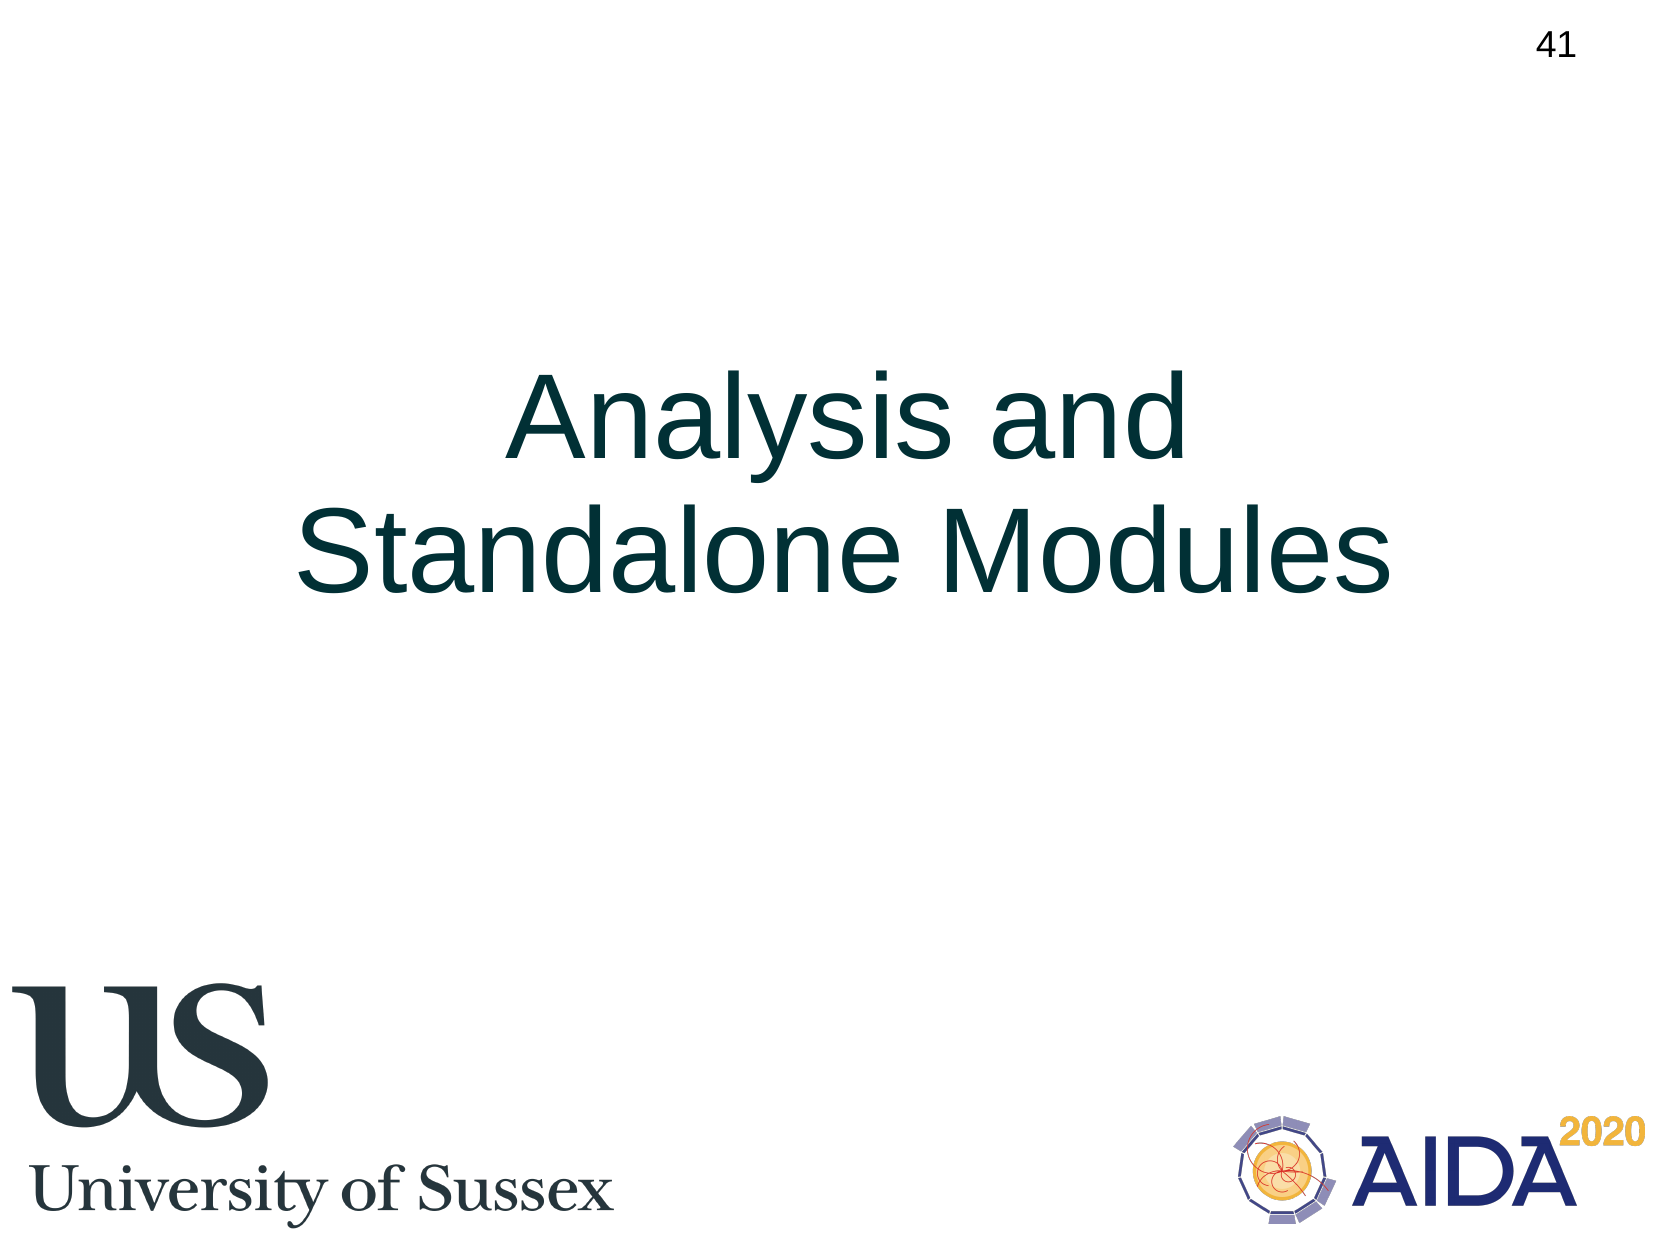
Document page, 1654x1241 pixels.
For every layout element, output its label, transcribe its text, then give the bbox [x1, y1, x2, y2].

picture [1233, 1116, 1645, 1224]
text_box <number> [1521, 16, 1654, 84]
title Analysis and Standalone Modules [82, 348, 1571, 619]
picture [11, 982, 615, 1229]
